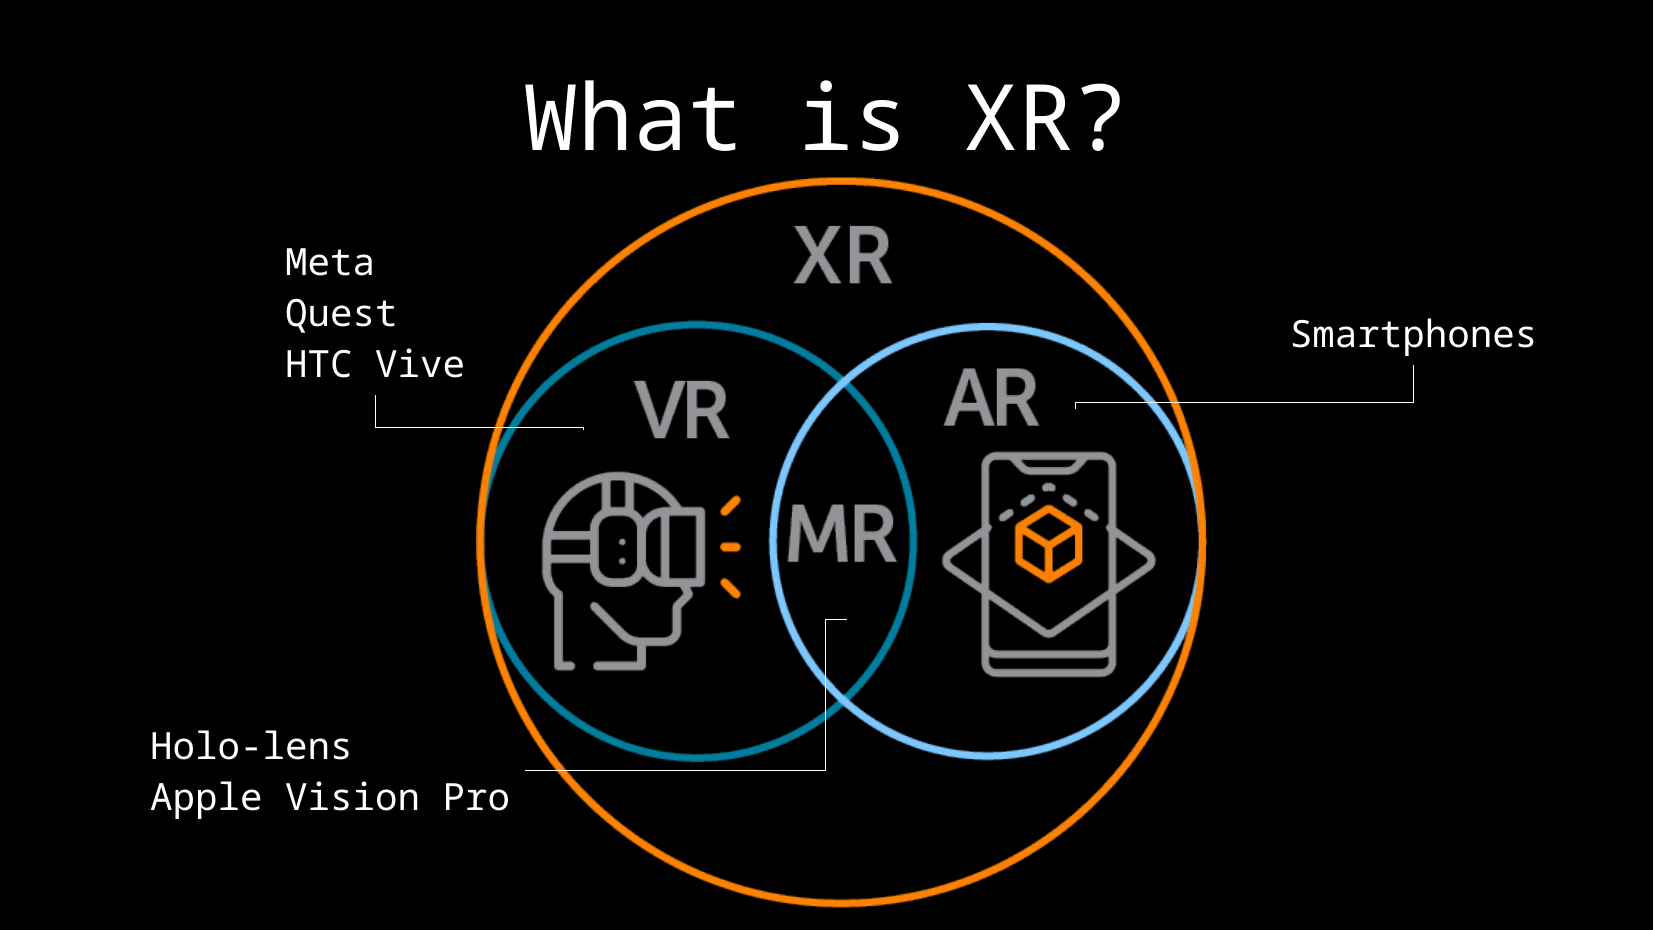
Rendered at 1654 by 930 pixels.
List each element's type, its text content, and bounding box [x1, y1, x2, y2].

title What is XR? [82, 37, 1571, 193]
text_box Smartphones [1275, 300, 1553, 363]
text_box Meta Quest HTC Vive [270, 228, 481, 385]
text_box Holo-lens Apple Vision Pro [135, 712, 526, 822]
picture [343, 104, 1316, 930]
